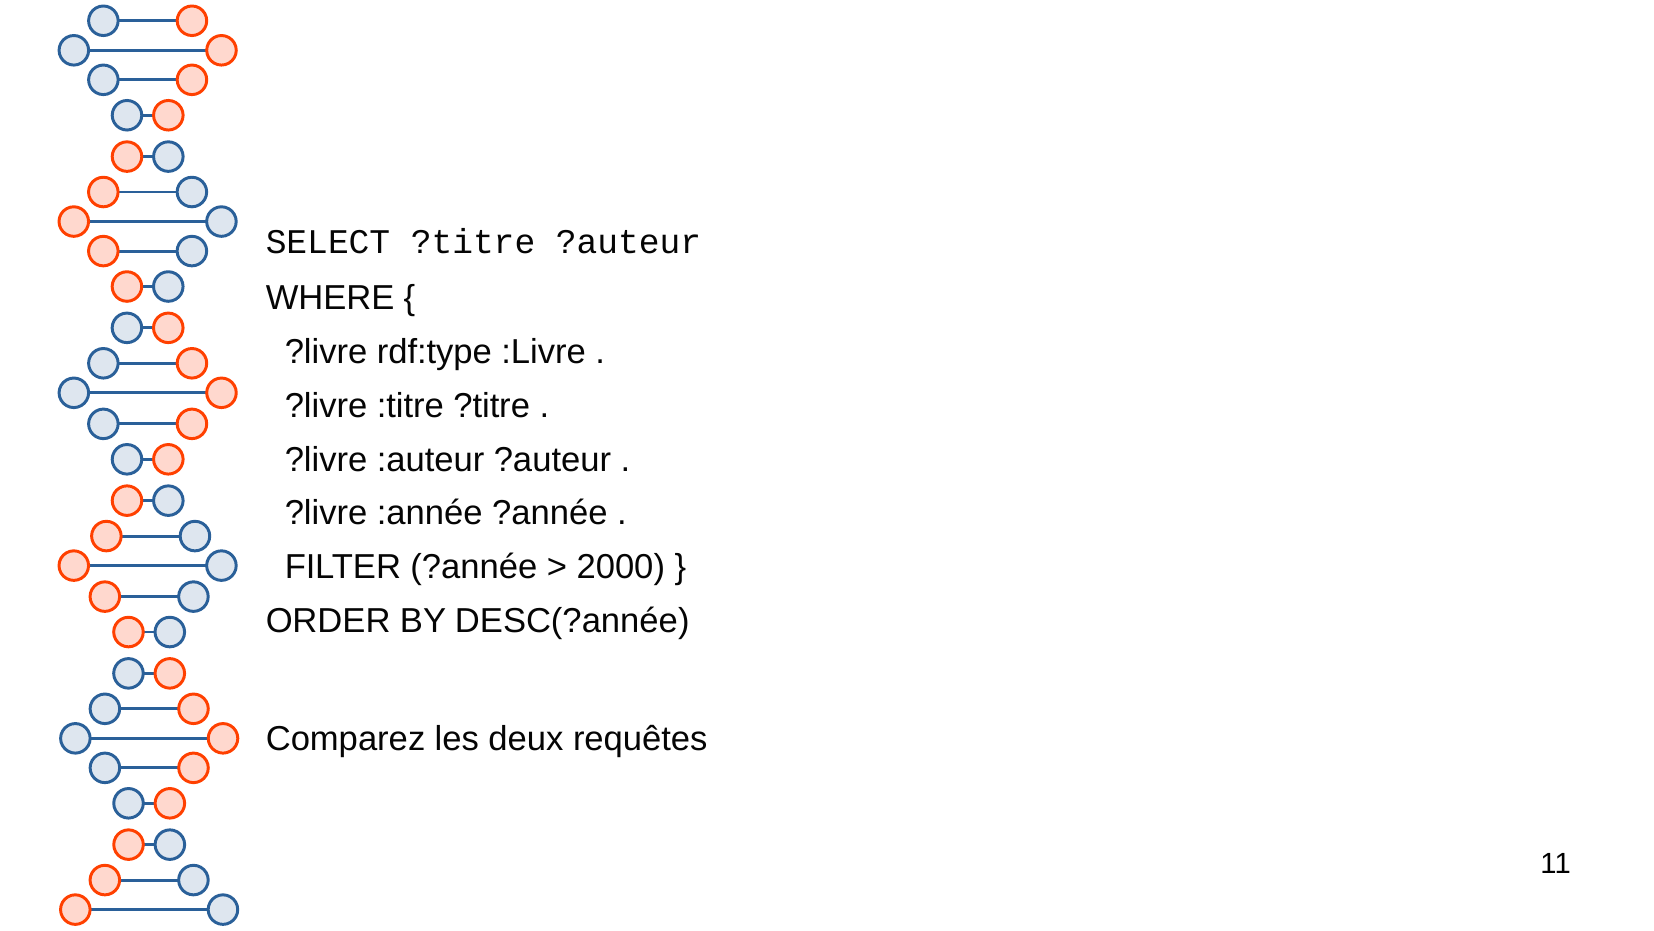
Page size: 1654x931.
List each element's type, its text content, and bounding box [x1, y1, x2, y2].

list SELECT ?titre ?auteur WHERE { ?livre rdf:type :Livre . ?livre :titre ?titre . ?livre :auteur ?auteur . ?livre :année ?année . FILTER (?année > 2000) } ORDER BY DESC(?année) Comparez les deux requêtes [265, 224, 1595, 764]
